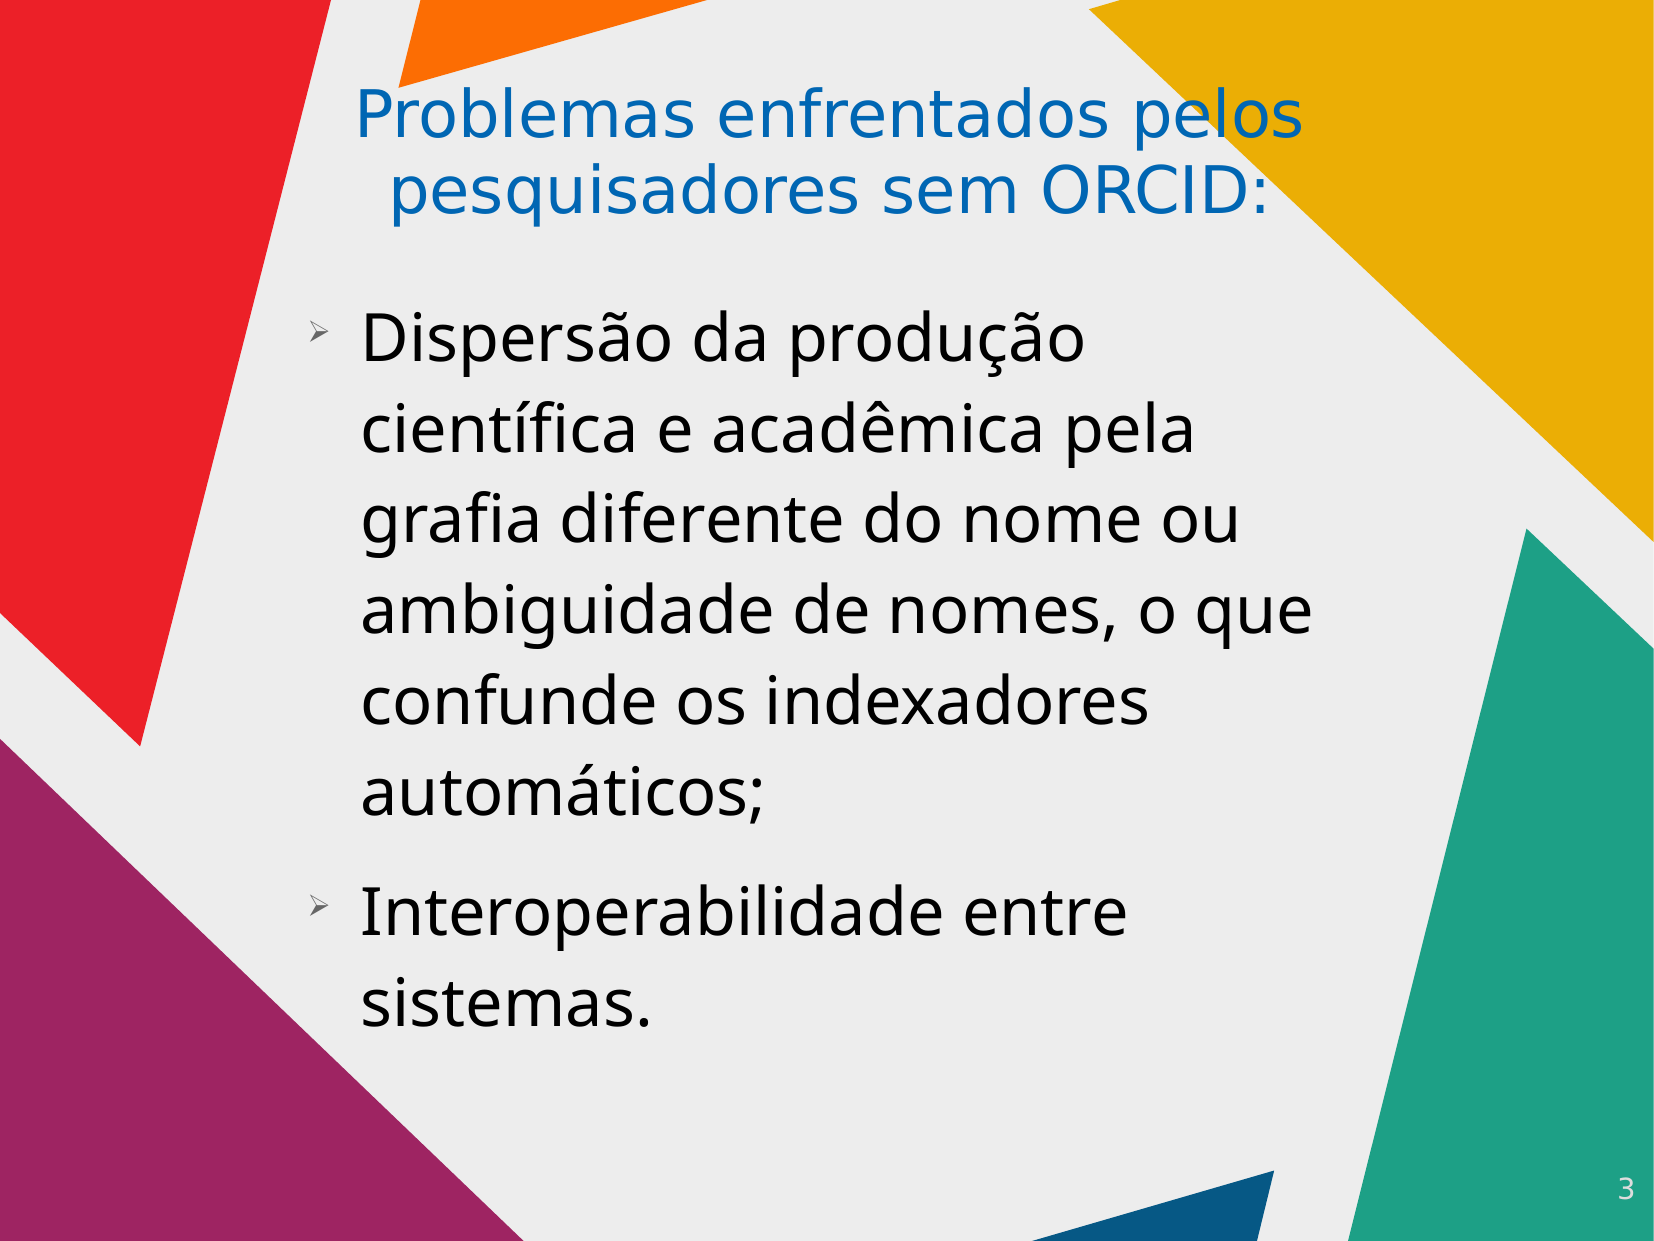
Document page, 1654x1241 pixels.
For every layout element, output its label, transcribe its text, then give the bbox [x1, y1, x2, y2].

list Dispersão da produção científica e acadêmica pela grafia diferente do nome ou ambiguidade de nomes, o que confunde os indexadores automáticos; Interoperabilidade entre sistemas. [289, 290, 1372, 1090]
title Problemas enfrentados pelos pesquisadores sem ORCID: [289, 76, 1372, 230]
